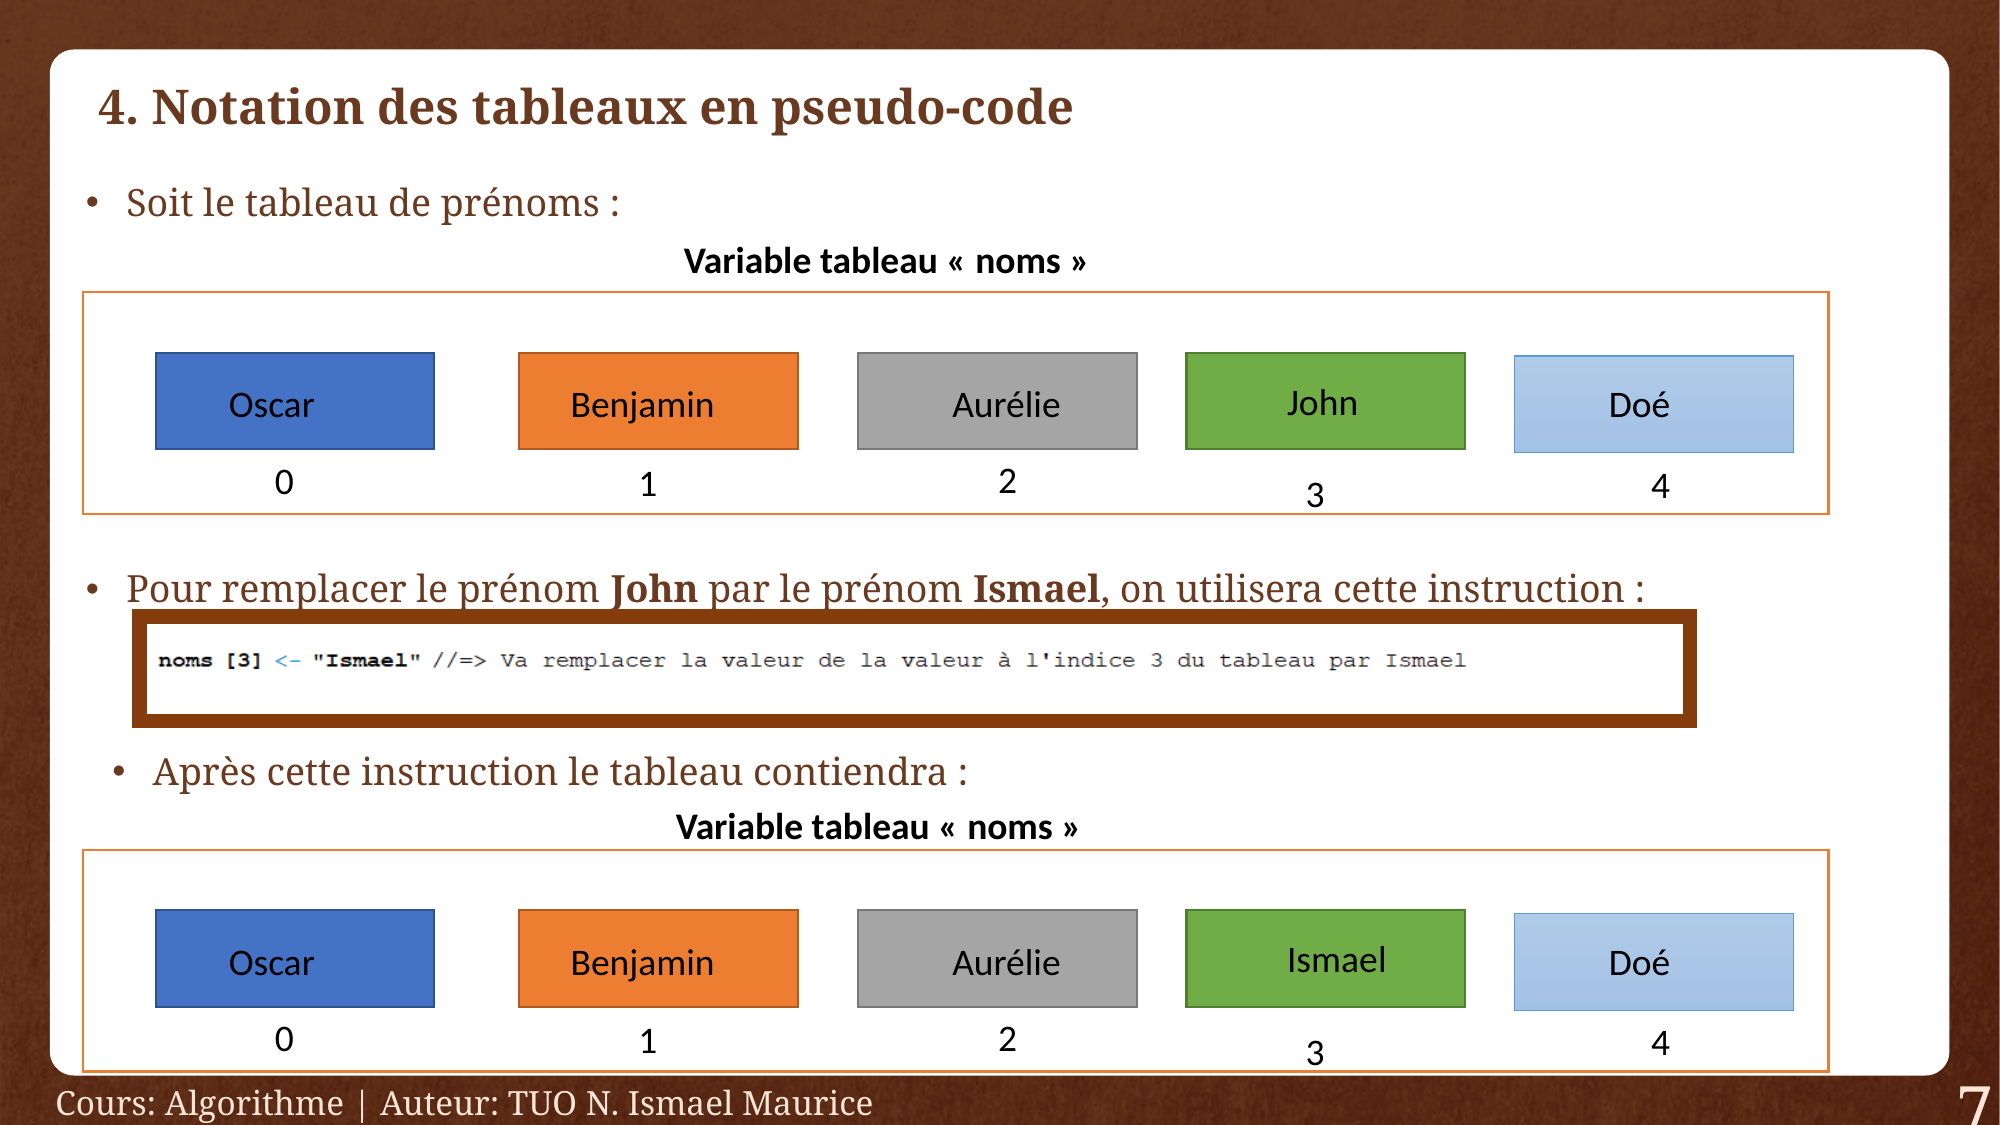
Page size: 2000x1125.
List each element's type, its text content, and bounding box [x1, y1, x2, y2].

text_box Après cette instruction le tableau contiendra : [97, 745, 1847, 819]
text_box John [1271, 370, 1434, 432]
title 4. Notation des tableaux en pseudo-code [83, 68, 1683, 142]
text_box 3 [1290, 1019, 1361, 1081]
text_box 1 [623, 451, 694, 513]
text_box Doé [1593, 372, 1756, 434]
text_box Benjamin [555, 930, 783, 991]
text_box [83, 292, 1829, 514]
text_box 2 [983, 448, 1054, 510]
text_box Cours: Algorithme | Auteur: TUO N. Ismael Maurice [40, 1074, 1257, 1125]
text_box 2 [983, 1006, 1054, 1067]
text_box Variable tableau « noms » [668, 228, 1291, 290]
text_box Pour remplacer le prénom John par le prénom Ismael, on utilisera cette instruction : [70, 563, 1942, 637]
text_box [83, 850, 1829, 1071]
picture [146, 623, 1683, 714]
text_box Benjamin [555, 372, 783, 434]
text_box Ismael [1271, 927, 1434, 989]
text_box 1 [623, 1008, 694, 1070]
text_box Oscar [214, 930, 376, 991]
list Soit le tableau de prénoms : [70, 176, 1942, 250]
text_box Aurélie [937, 930, 1099, 991]
text_box Oscar [214, 372, 376, 434]
text_box 4 [1636, 1010, 1707, 1072]
text_box 0 [259, 449, 330, 510]
text_box 3 [1290, 462, 1361, 524]
text_box Doé [1593, 930, 1756, 992]
text_box Variable tableau « noms » [660, 794, 1283, 856]
text_box 4 [1636, 453, 1707, 515]
text_box 0 [259, 1006, 330, 1068]
text_box [1941, 1060, 2000, 1111]
text_box Aurélie [937, 372, 1099, 434]
